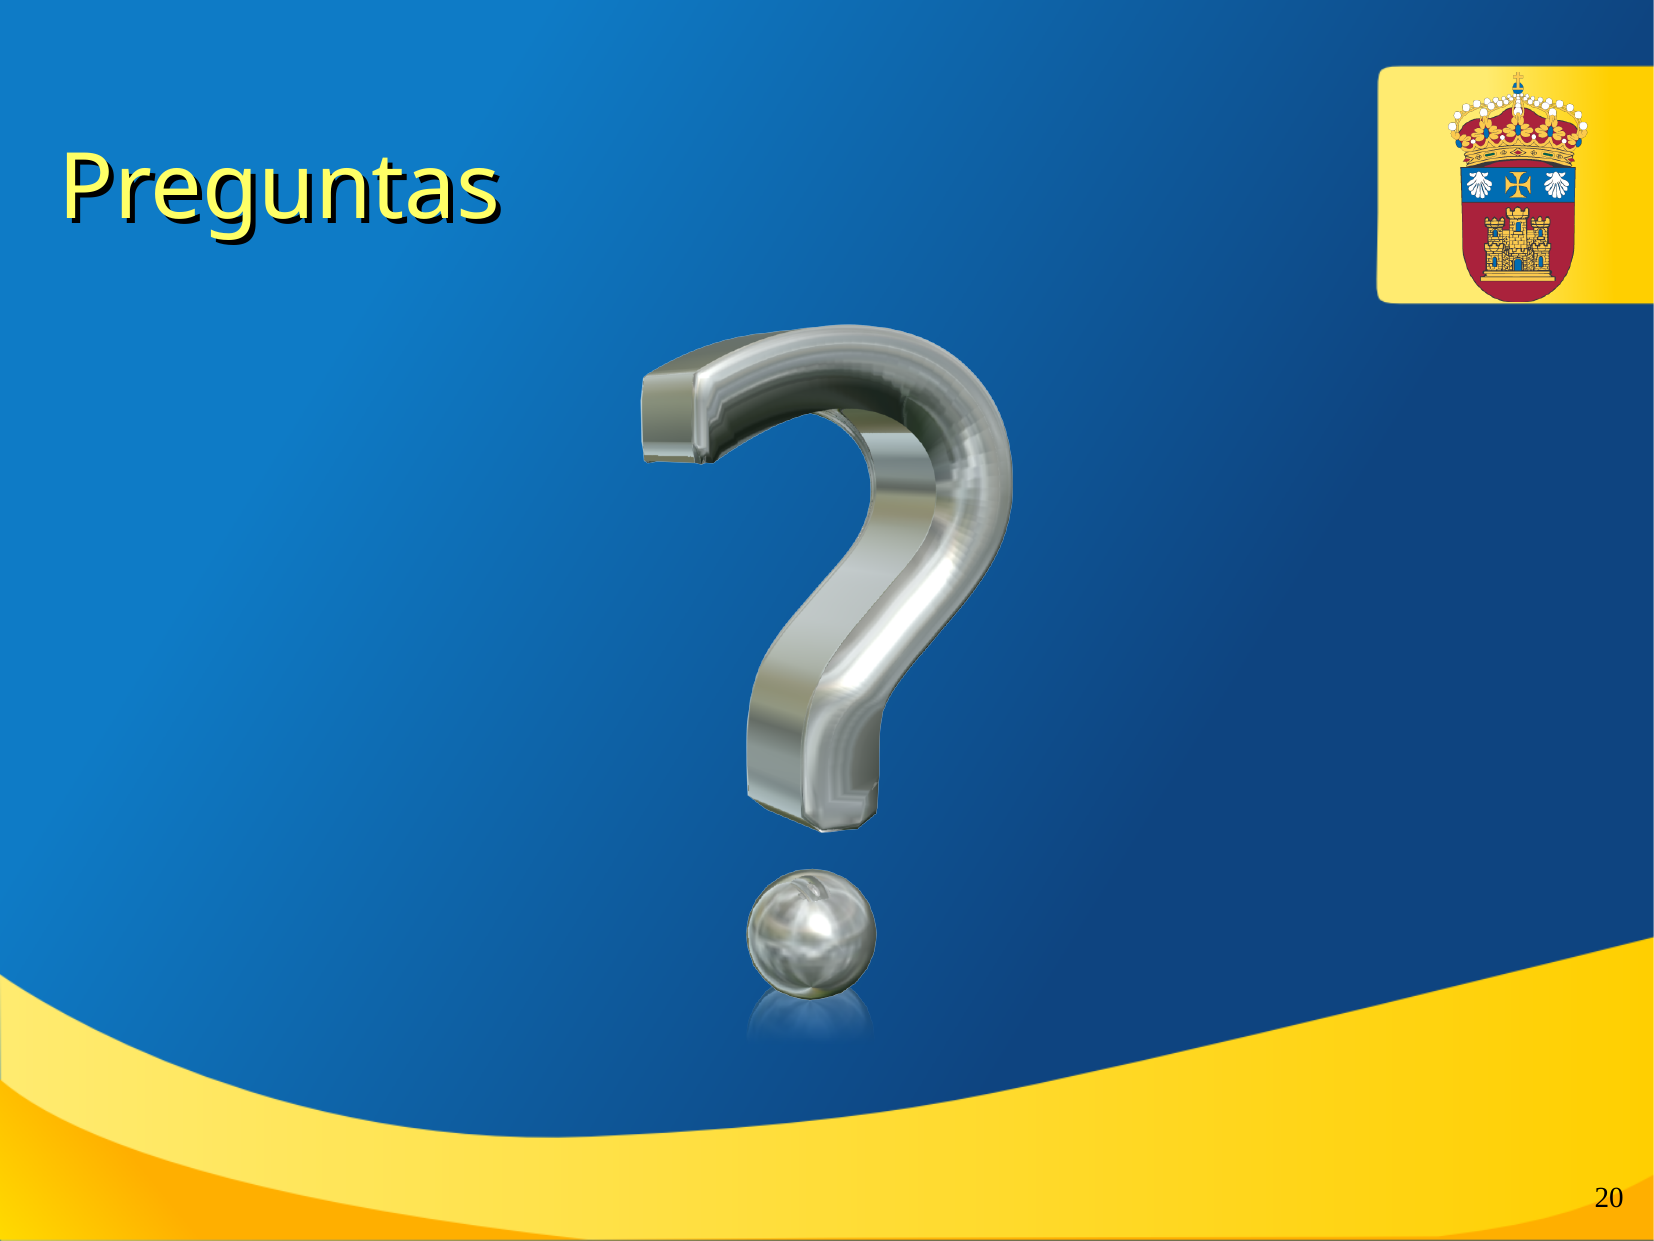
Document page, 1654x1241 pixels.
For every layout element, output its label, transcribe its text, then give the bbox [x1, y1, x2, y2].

picture [0, 0, 1654, 1241]
title Preguntas [59, 70, 1335, 296]
